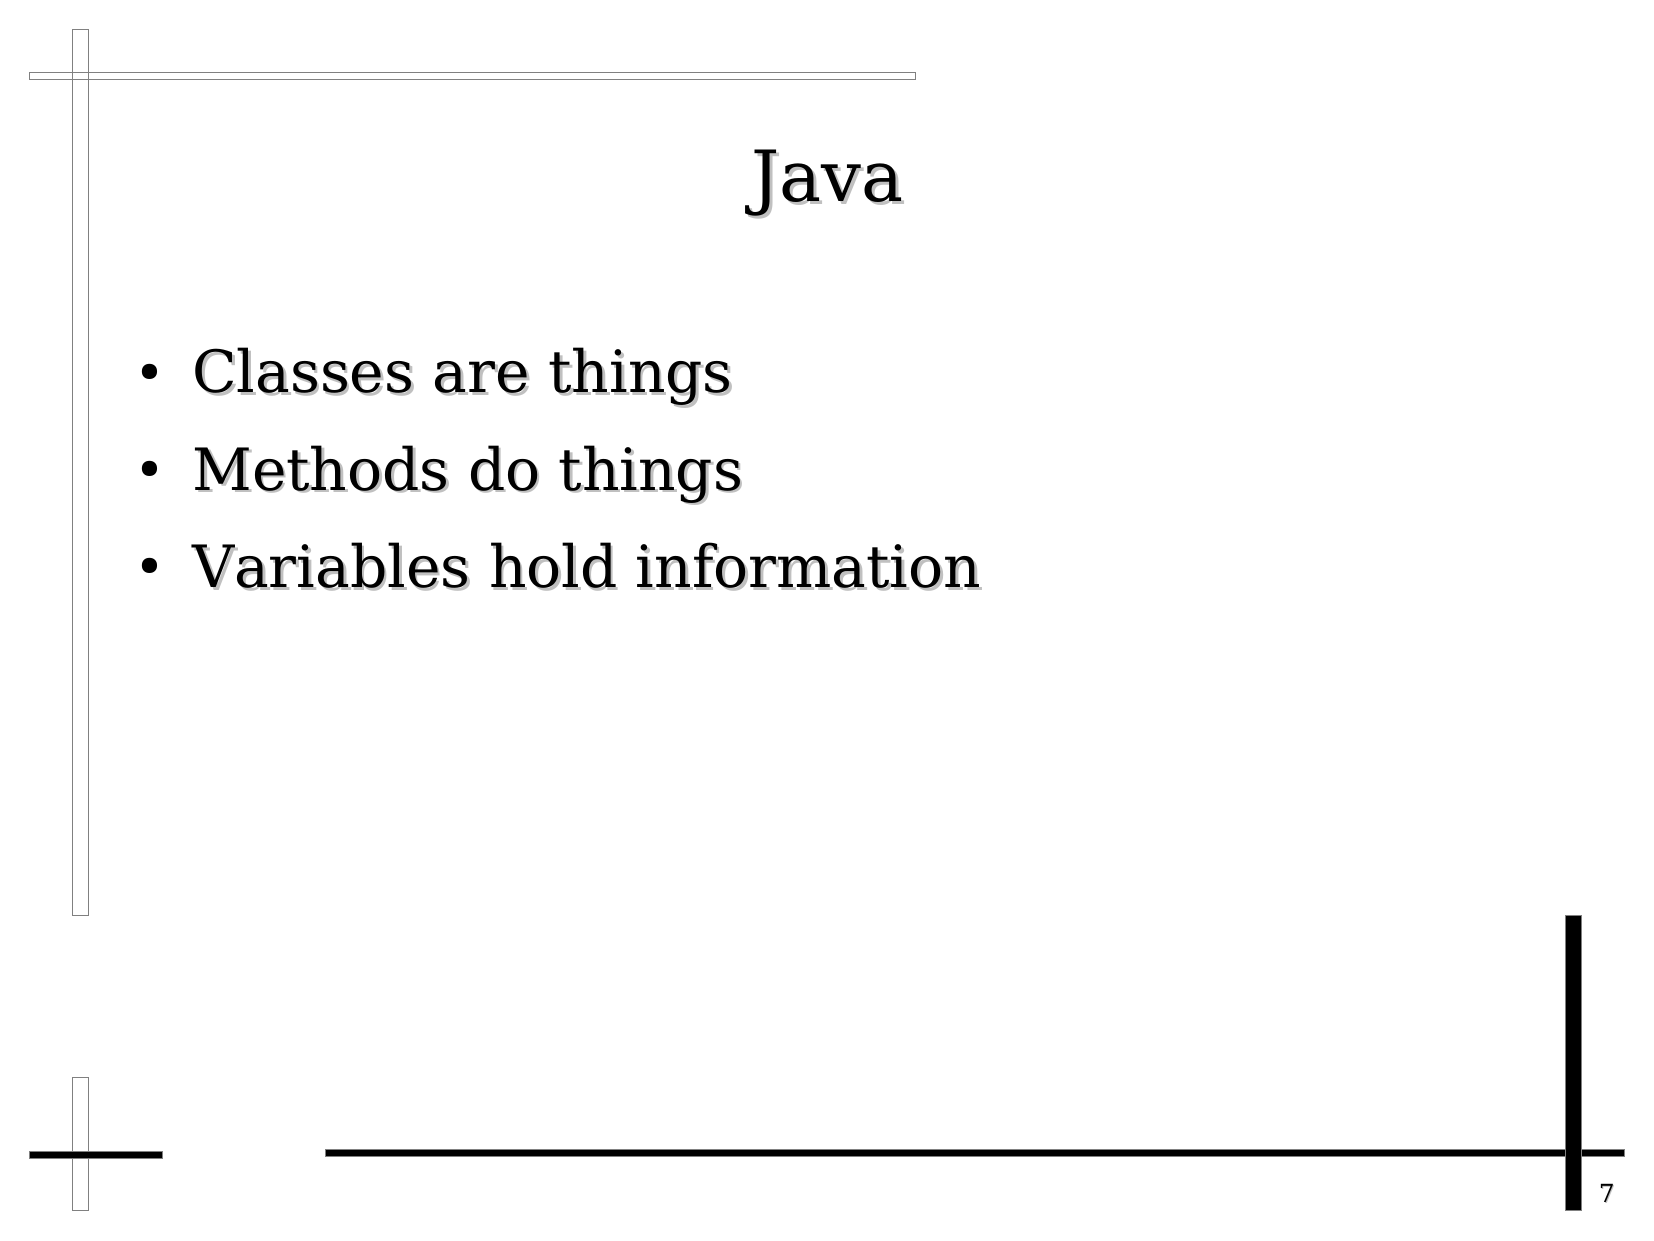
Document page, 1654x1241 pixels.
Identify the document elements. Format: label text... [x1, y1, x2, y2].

title Java [121, 88, 1534, 266]
list Classes are things Methods do things Variables hold information [121, 338, 1534, 1127]
